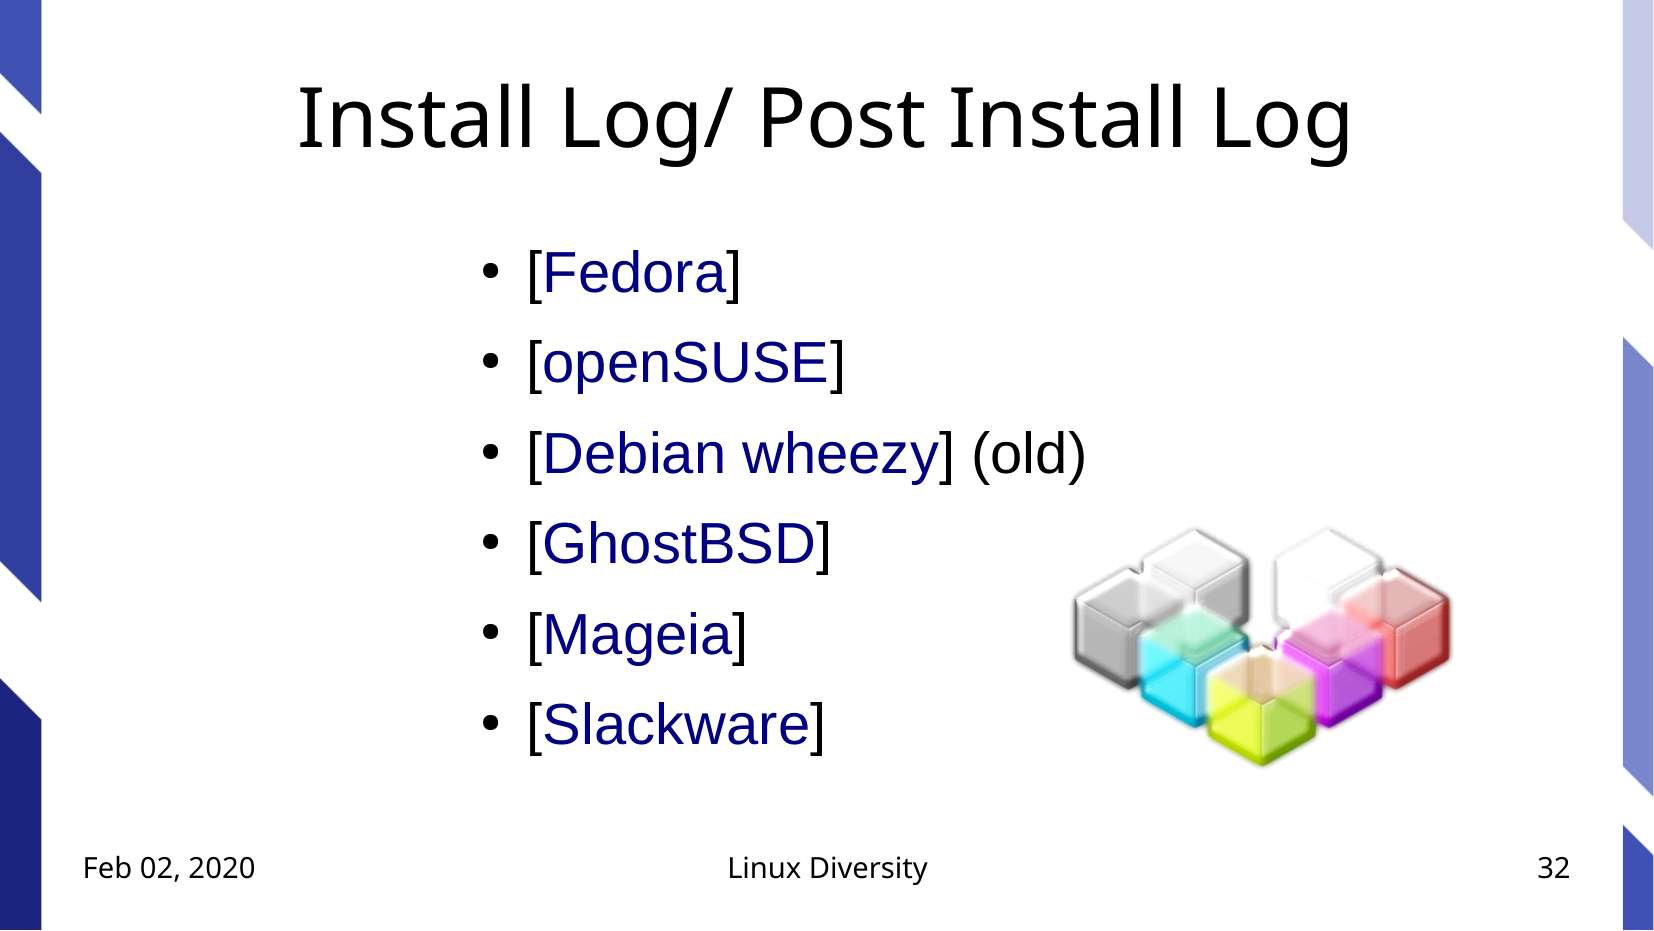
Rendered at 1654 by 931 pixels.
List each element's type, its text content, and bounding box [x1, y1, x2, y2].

list [Fedora] [openSUSE] [Debian wheezy] (old) [GhostBSD] [Mageia] [Slackware] [465, 239, 1186, 757]
title Install Log/ Post Install Log [82, 37, 1571, 193]
picture [0, 0, 1654, 930]
